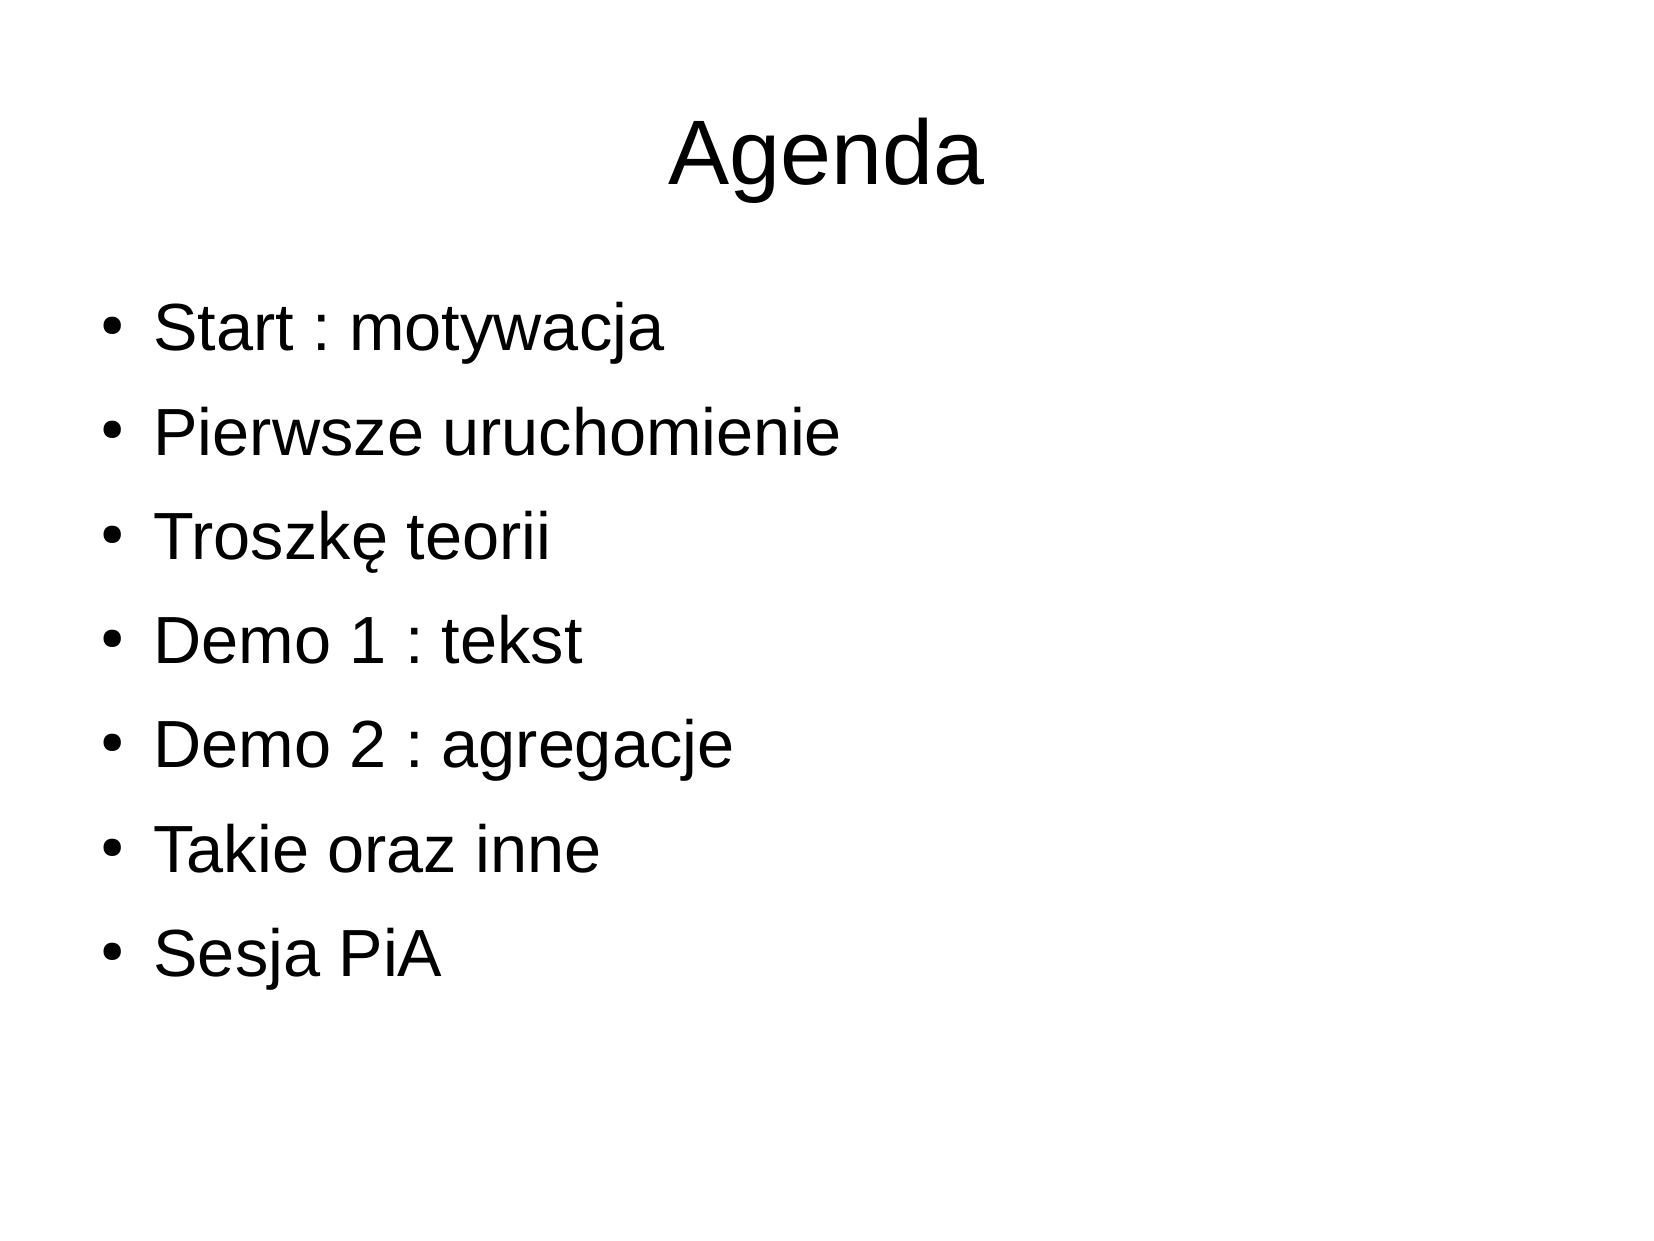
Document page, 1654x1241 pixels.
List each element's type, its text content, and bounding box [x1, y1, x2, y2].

title Agenda [82, 49, 1571, 257]
list Start : motywacja Pierwsze uruchomienie Troszkę teorii Demo 1 : tekst Demo 2 : agregacje Takie oraz inne Sesja PiA [82, 290, 1571, 1010]
